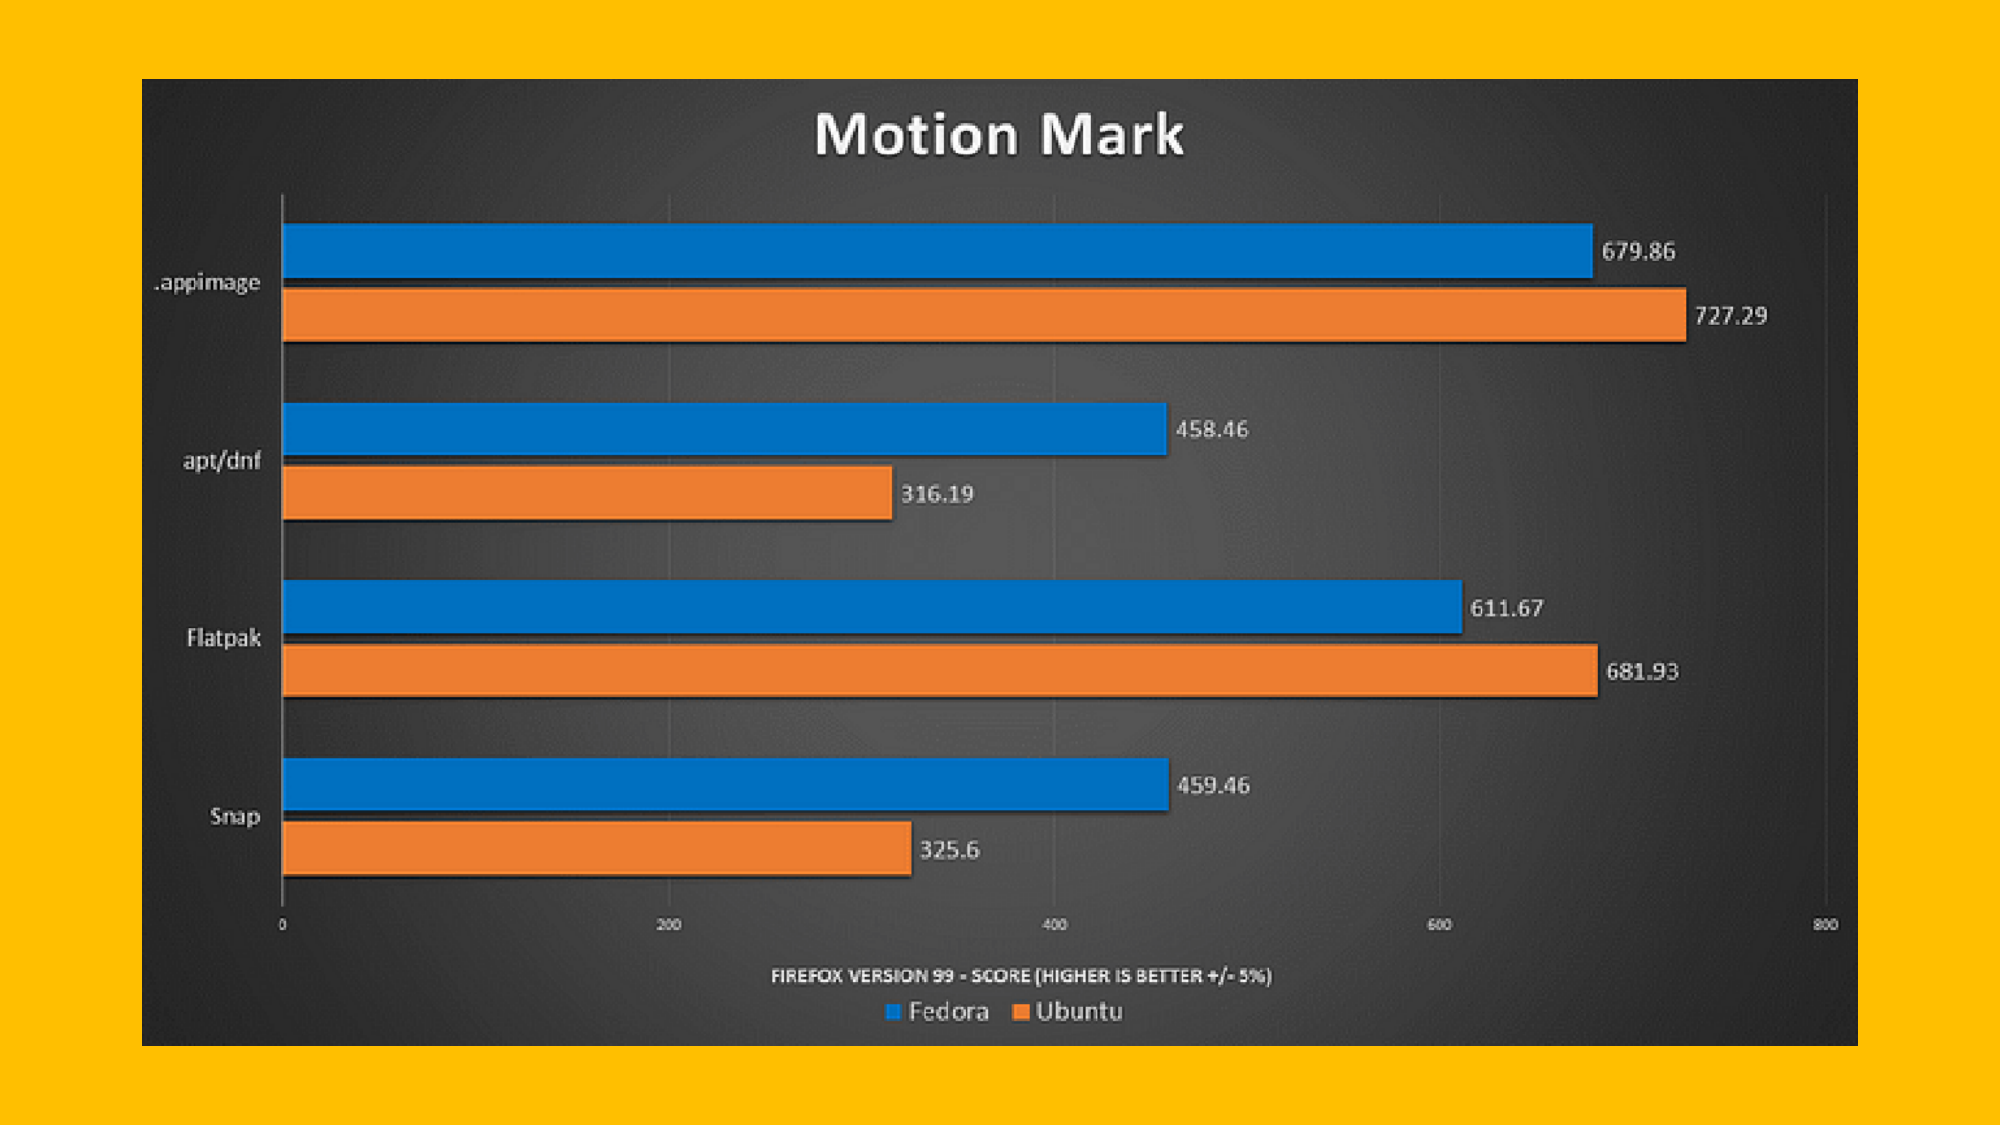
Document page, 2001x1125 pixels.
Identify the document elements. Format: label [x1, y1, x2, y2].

picture [142, 79, 1858, 1046]
